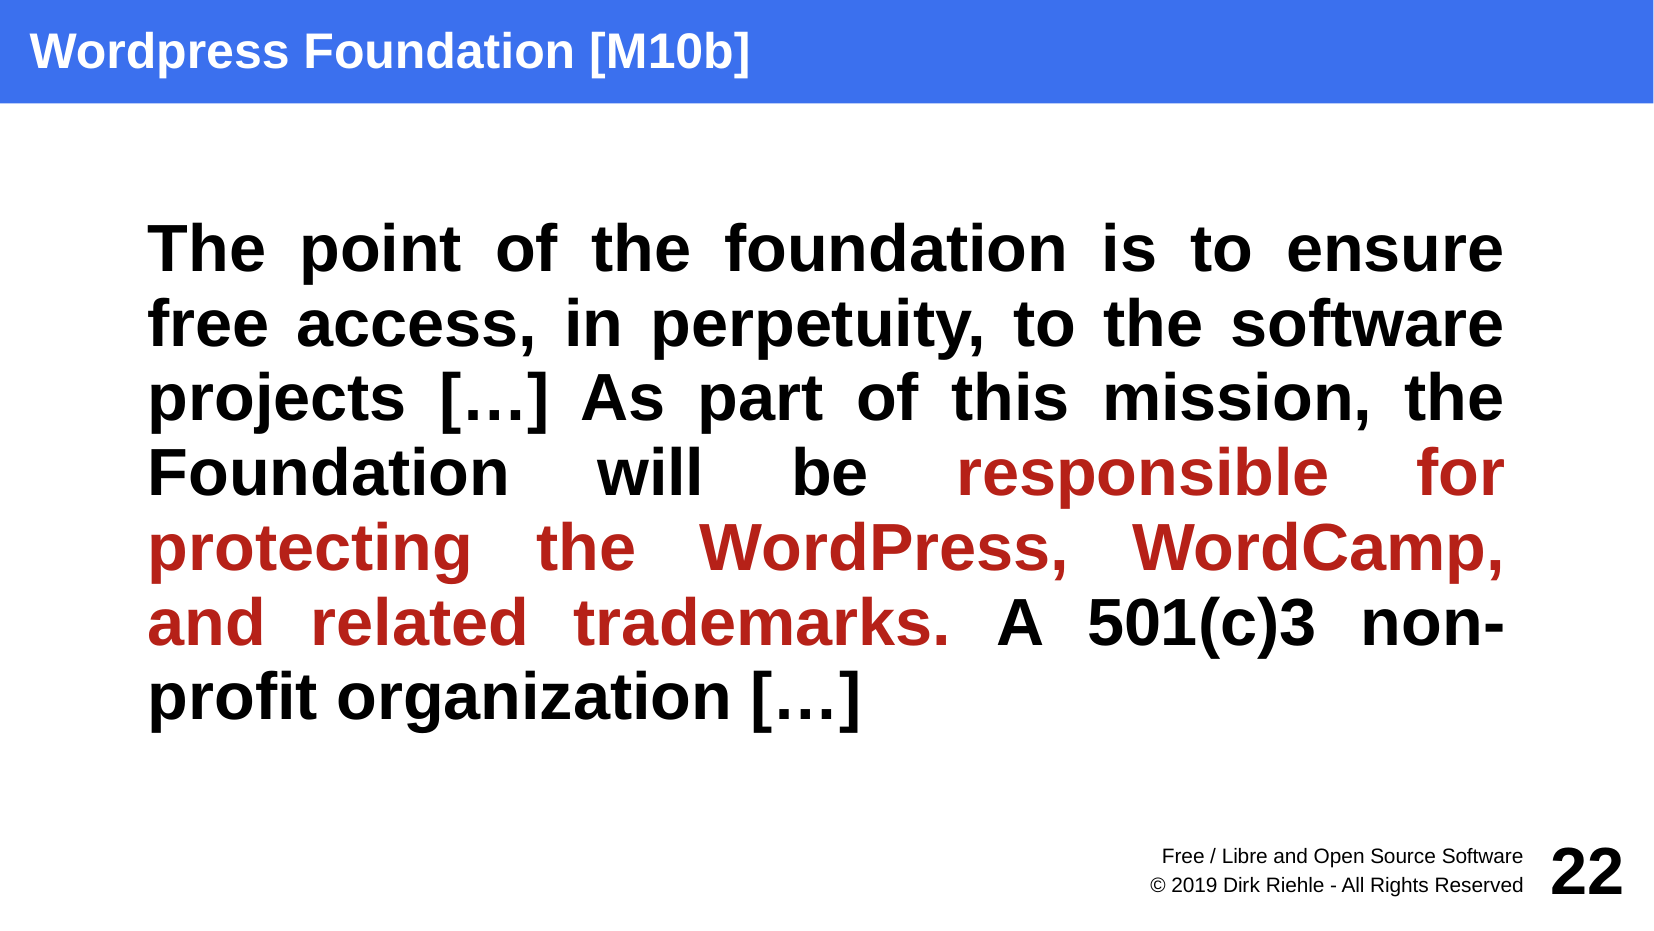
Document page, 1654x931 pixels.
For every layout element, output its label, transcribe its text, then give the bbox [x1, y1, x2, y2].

subtitle The point of the foundation is to ensure free access, in perpetuity, to the software projects […] As part of this mission, the Foundation will be responsible for protecting the WordPress, WordCamp, and related trademarks. A 501(c)3 non-profit organization […] [29, 132, 1625, 813]
title Wordpress Foundation [M10b] [0, 0, 1654, 104]
